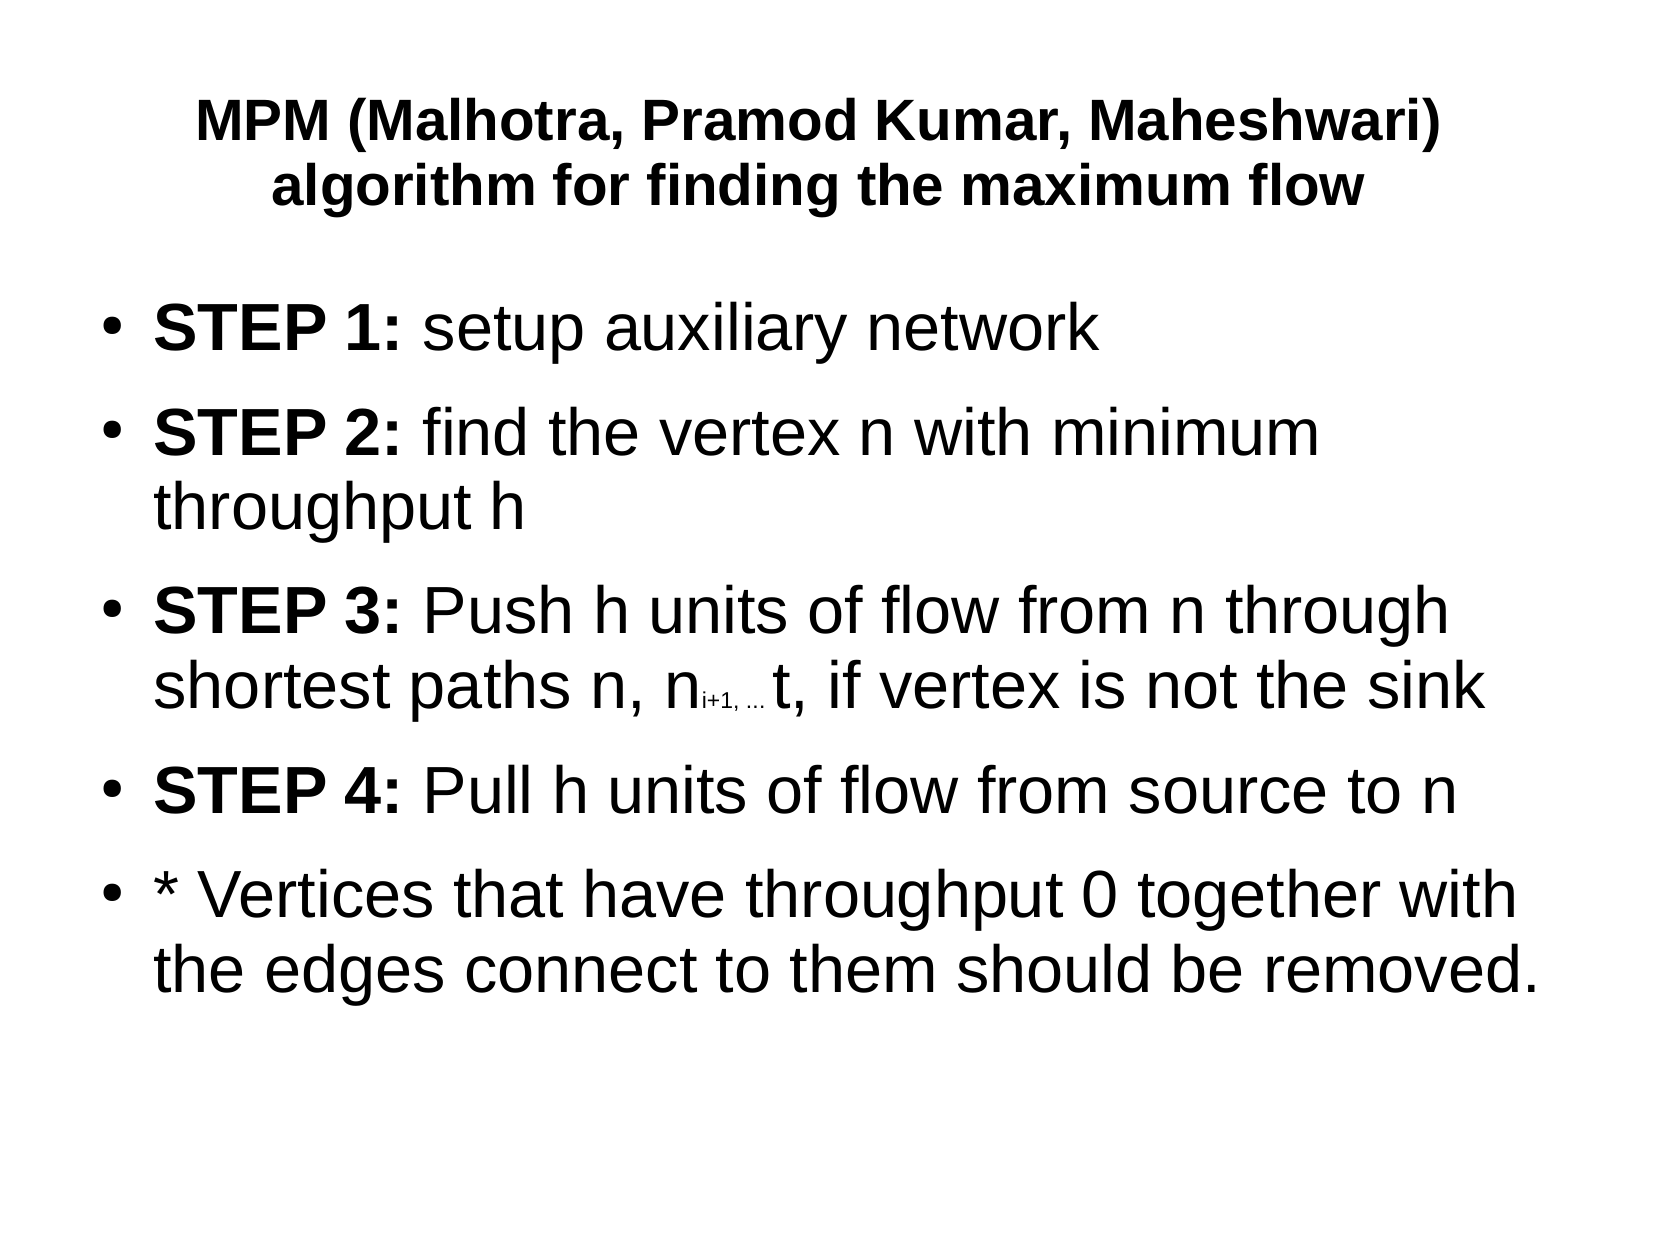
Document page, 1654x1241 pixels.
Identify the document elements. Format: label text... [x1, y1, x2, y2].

list STEP 1: setup auxiliary network STEP 2: find the vertex n with minimum throughput h STEP 3: Push h units of flow from n through shortest paths n, ni+1, ... t, if vertex is not the sink STEP 4: Pull h units of flow from source to n * Vertices that have throughput 0 together with the edges connect to them should be removed. [82, 290, 1571, 1010]
title MPM (Malhotra, Pramod Kumar, Maheshwari) algorithm for finding the maximum flow [82, 49, 1571, 257]
